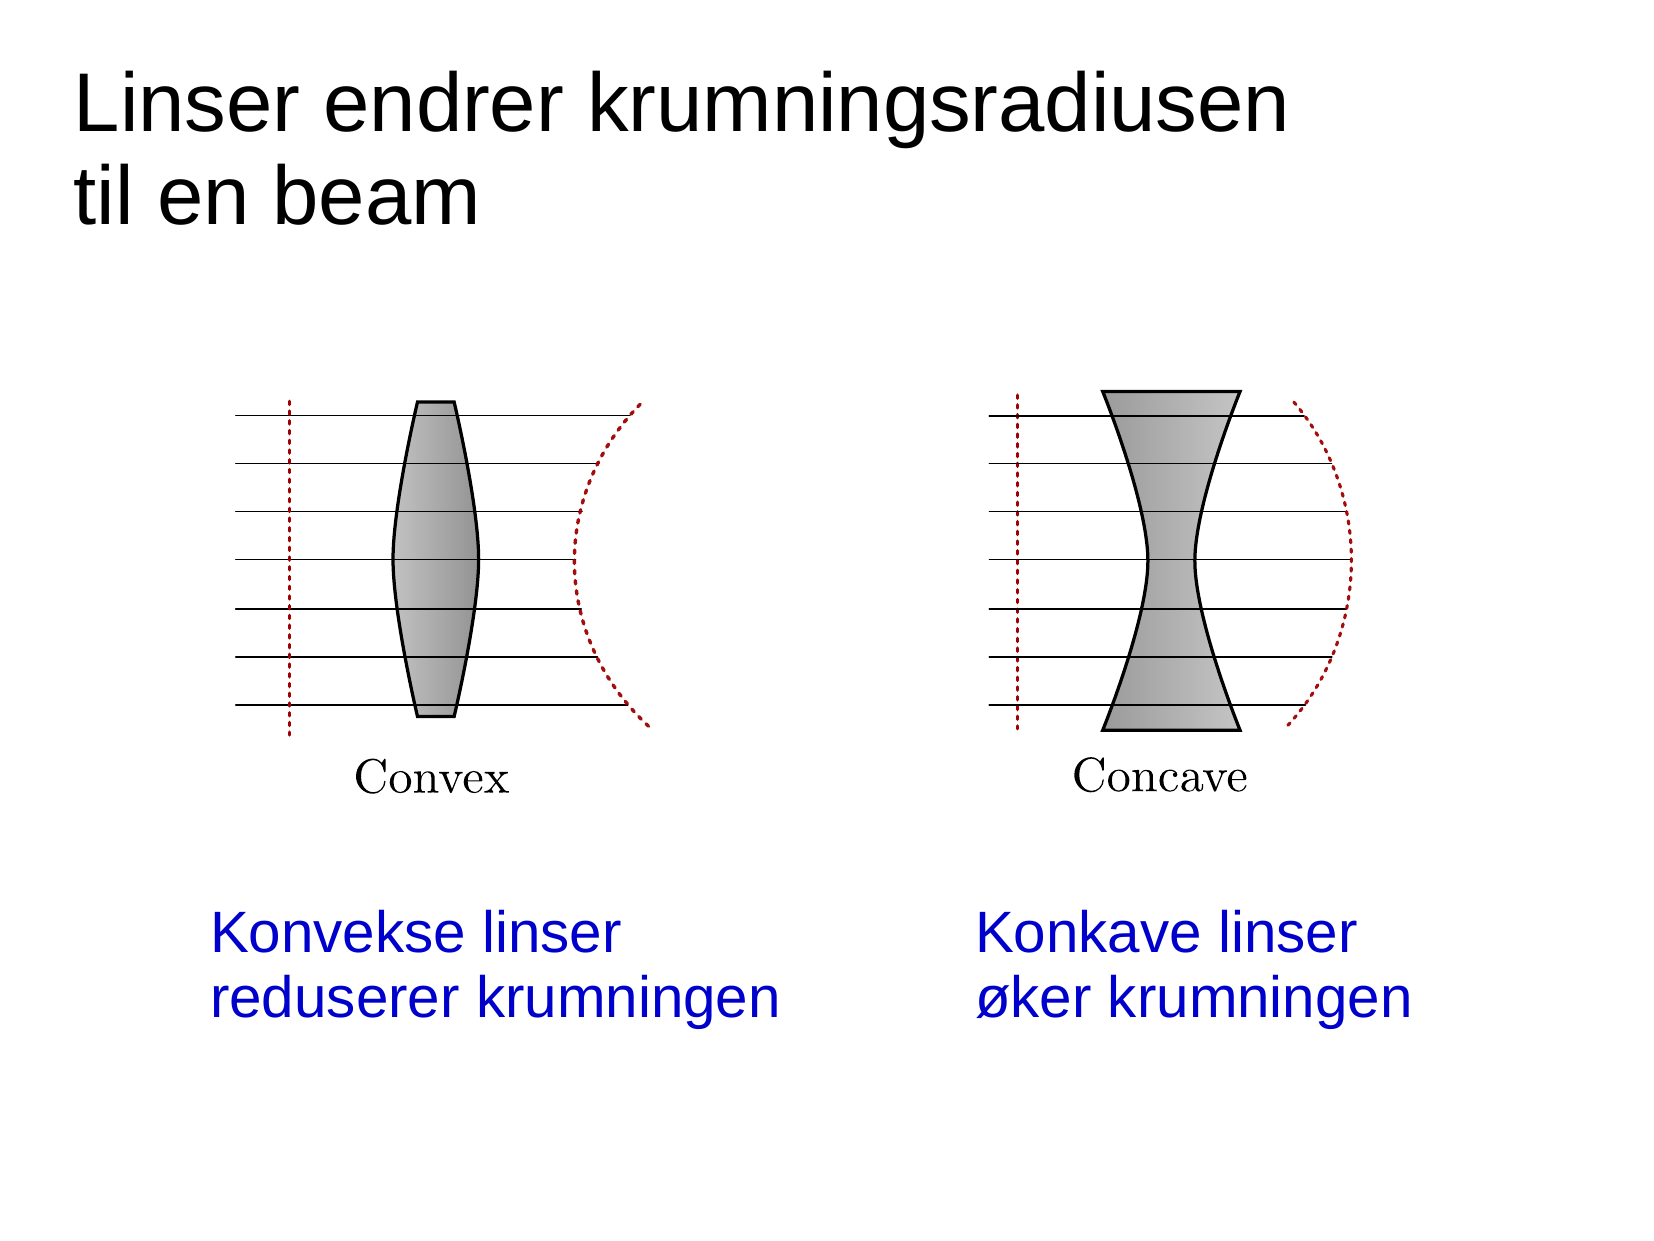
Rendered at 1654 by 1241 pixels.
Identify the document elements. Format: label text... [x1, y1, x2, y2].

text_box Konkave linser øker krumningen [975, 805, 1561, 1126]
text_box Konvekse linser reduserer krumningen [210, 805, 796, 1126]
picture [0, 362, 1636, 814]
text_box Linser endrer krumningsradiusen til en beam [73, 55, 1334, 243]
